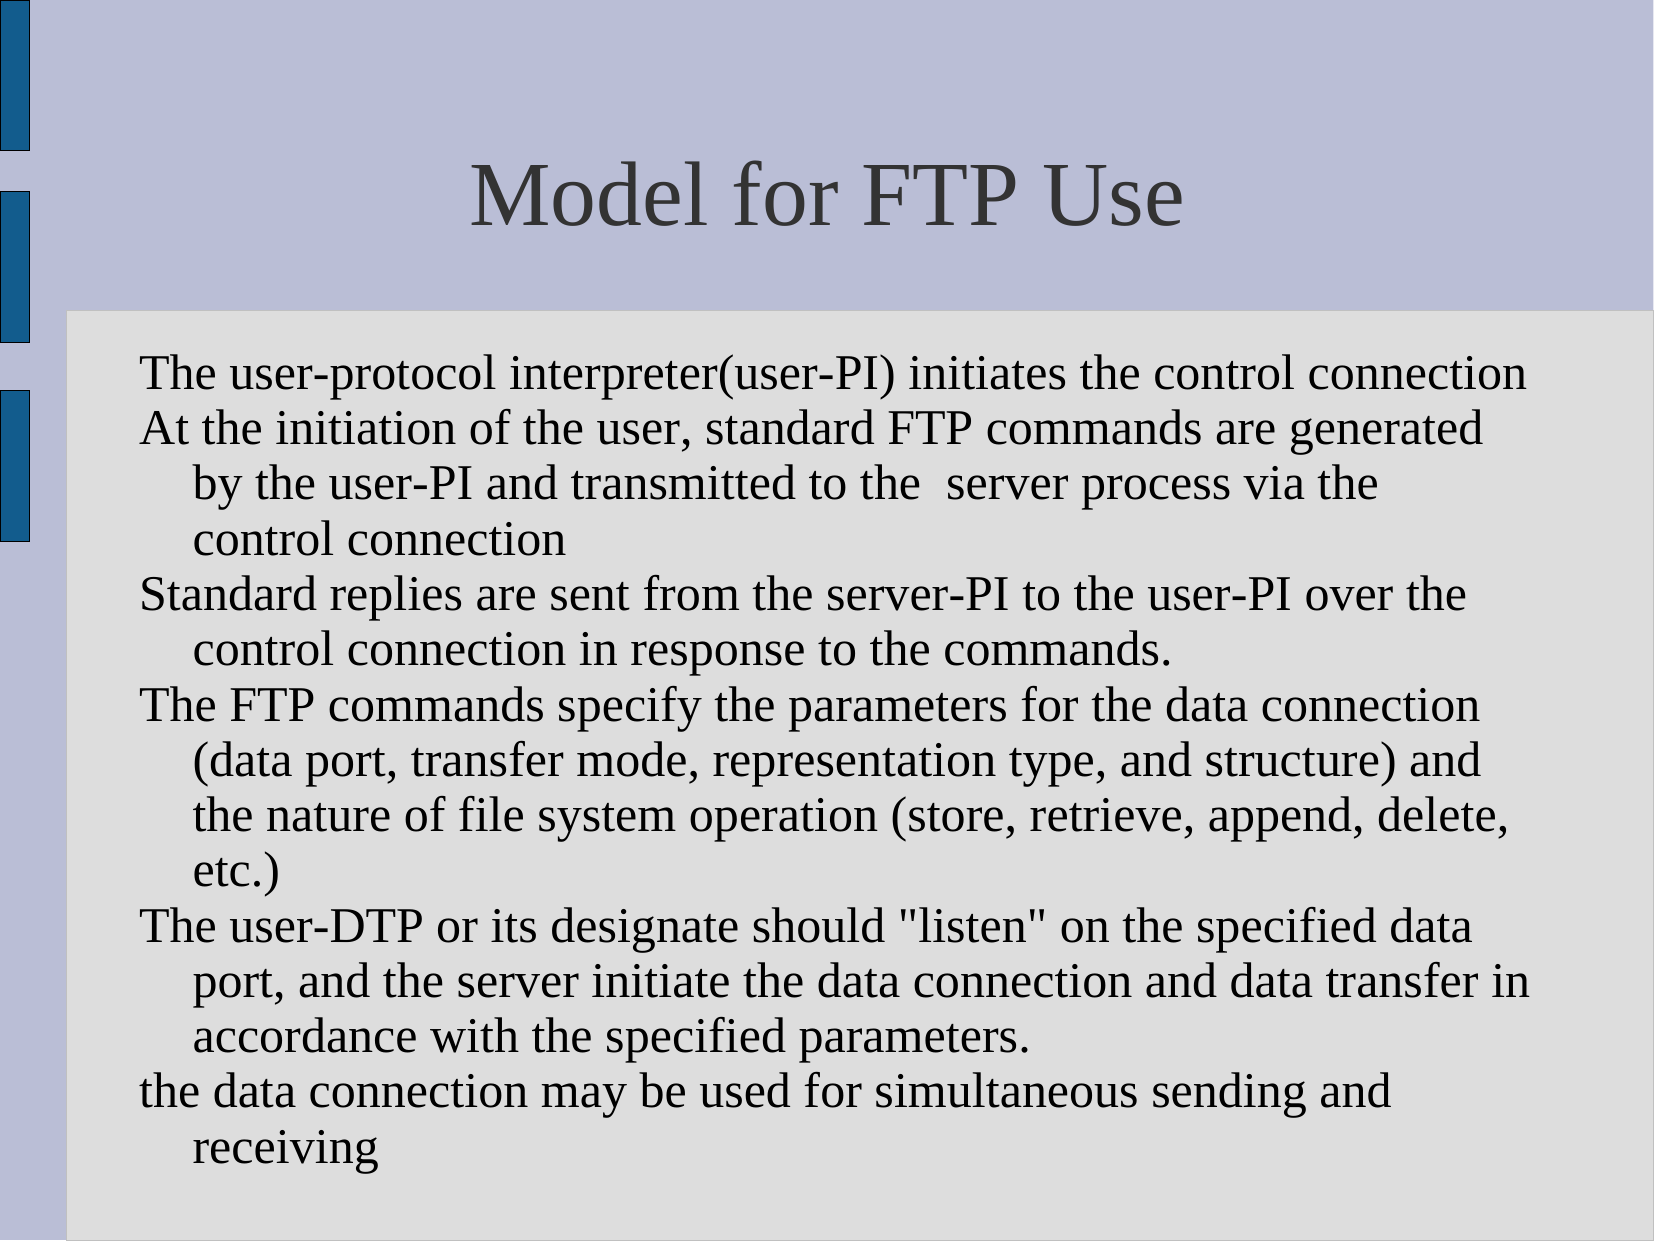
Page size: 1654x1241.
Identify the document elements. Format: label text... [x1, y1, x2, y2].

list The user-protocol interpreter(user-PI) initiates the control connection At the initiation of the user, standard FTP commands are generated by the user-PI and transmitted to the server process via the control connection Standard replies are sent from the server-PI to the user-PI over the control connection in response to the commands. The FTP commands specify the parameters for the data connection (data port, transfer mode, representation type, and structure) and the nature of file system operation (store, retrieve, append, delete, etc.) The user-DTP or its designate should "listen" on the specified data port, and the server initiate the data connection and data transfer in accordance with the specified parameters. the data connection may be used for simultaneous sending and receiving [121, 344, 1534, 1174]
title Model for FTP Use [121, 91, 1534, 299]
